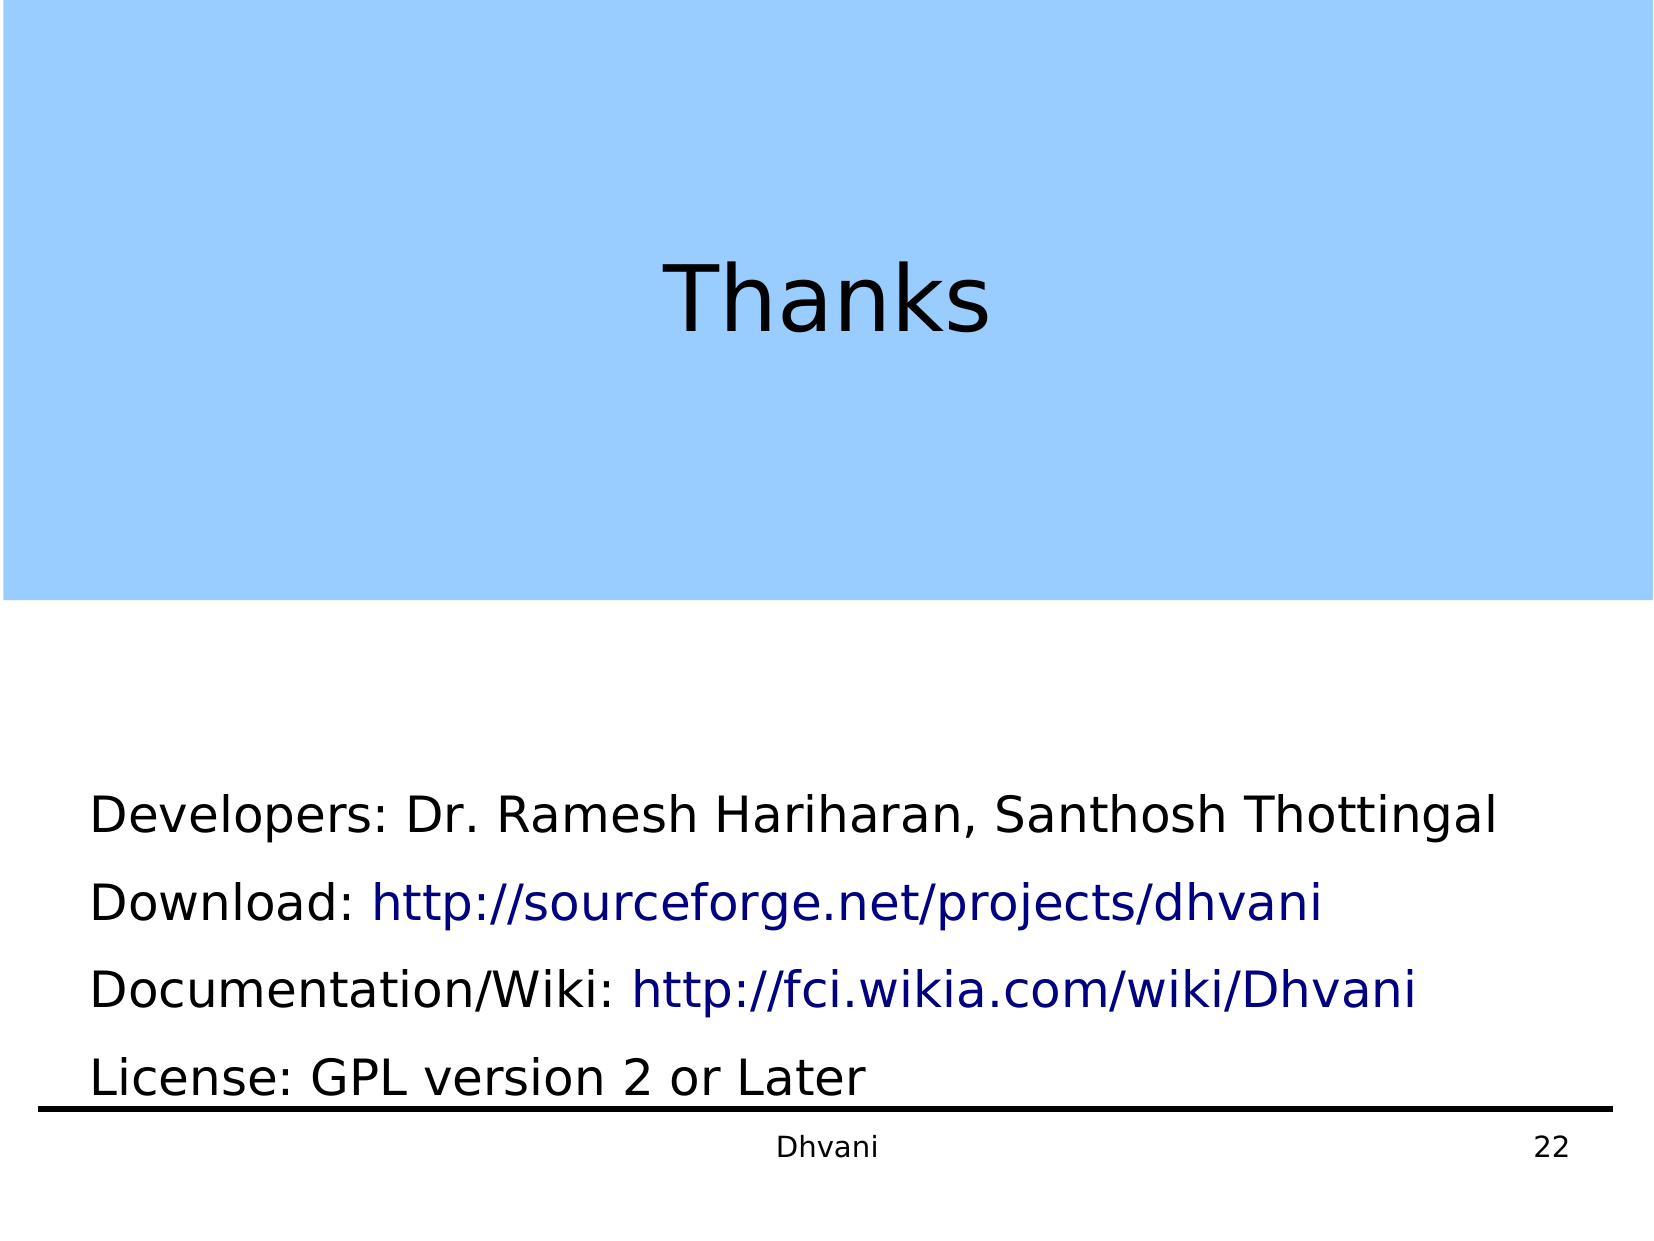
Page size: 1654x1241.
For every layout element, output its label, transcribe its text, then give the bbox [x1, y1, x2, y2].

text_box Developers: Dr. Ramesh Hariharan, Santhosh Thottingal Download: http://sourceforge.net/projects/dhvani Documentation/Wiki: http://fci.wikia.com/wiki/Dhvani License: GPL version 2 or Later [75, 750, 1613, 1086]
title Thanks [3, 0, 1653, 601]
